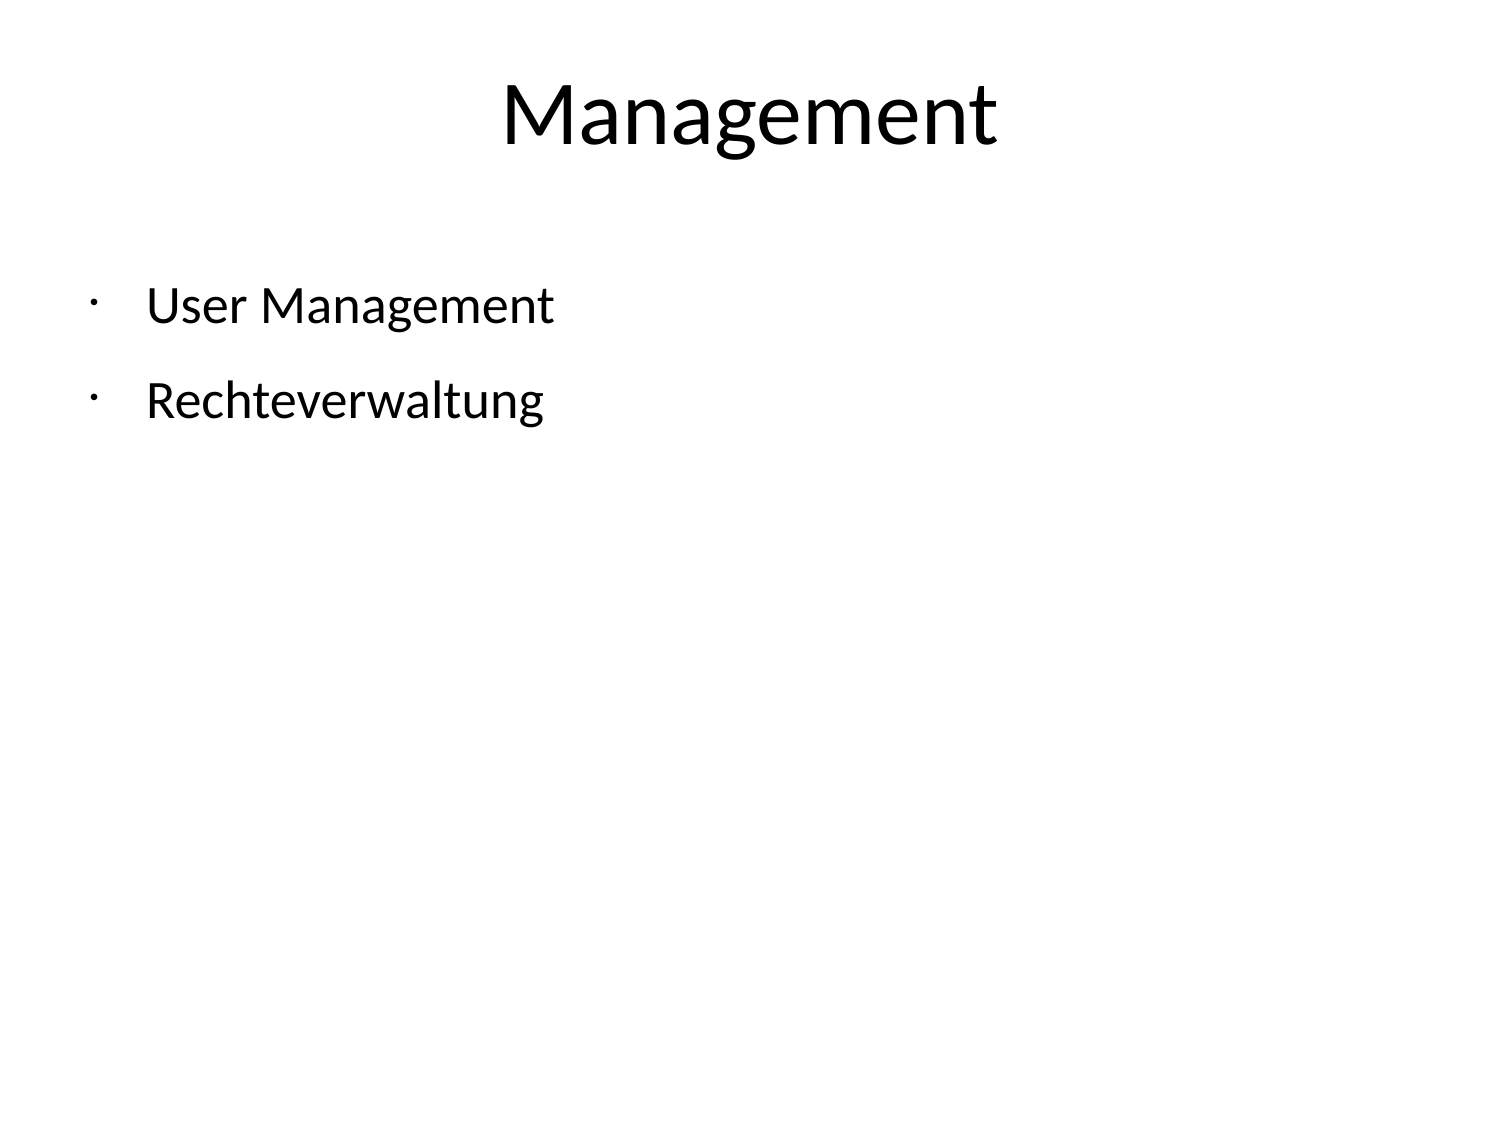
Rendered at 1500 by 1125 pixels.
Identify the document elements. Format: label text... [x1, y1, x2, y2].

list User Management Rechteverwaltung [75, 262, 1425, 1005]
title Management [75, 45, 1425, 233]
